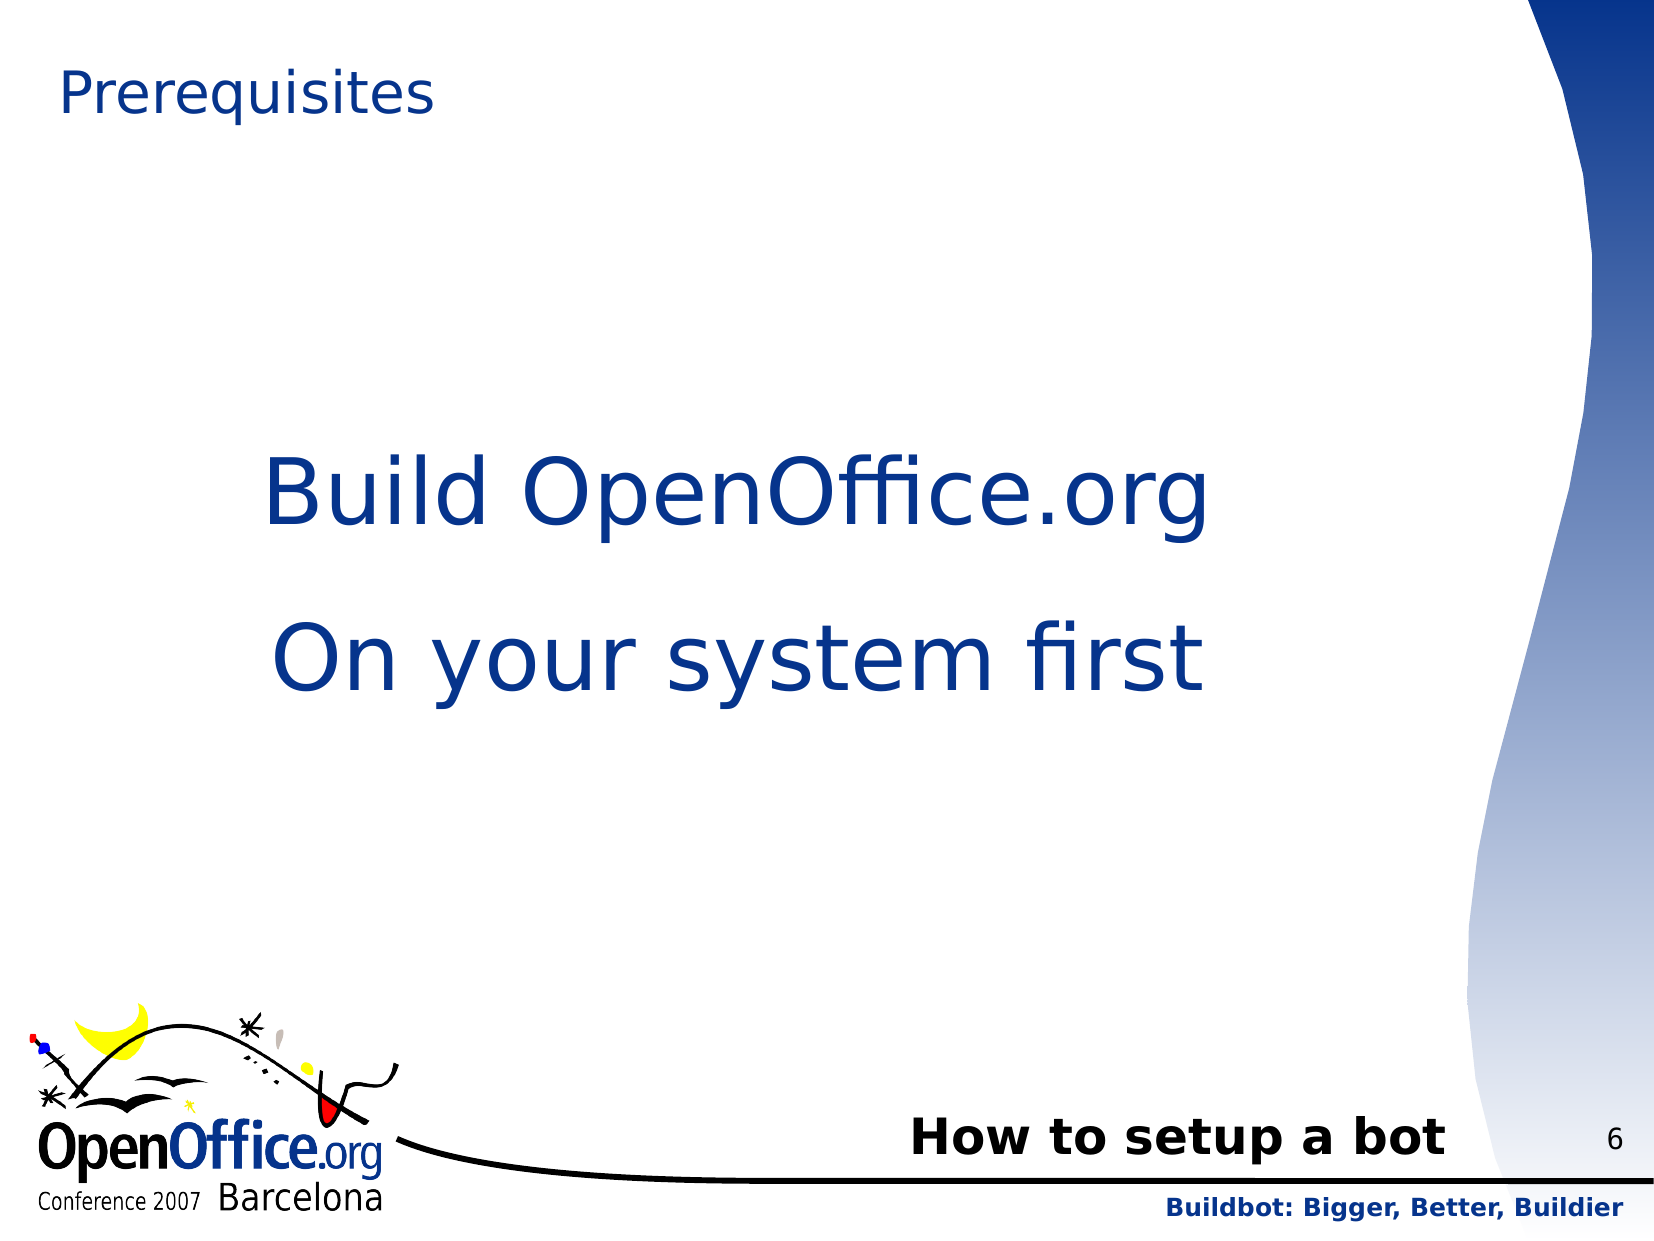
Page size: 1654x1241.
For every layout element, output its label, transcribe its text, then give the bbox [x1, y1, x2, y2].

picture [29, 1003, 399, 1211]
list Prerequisites Build OpenOffice.org On your system first [59, 59, 1418, 945]
title How to setup a bot [531, 1092, 1447, 1182]
